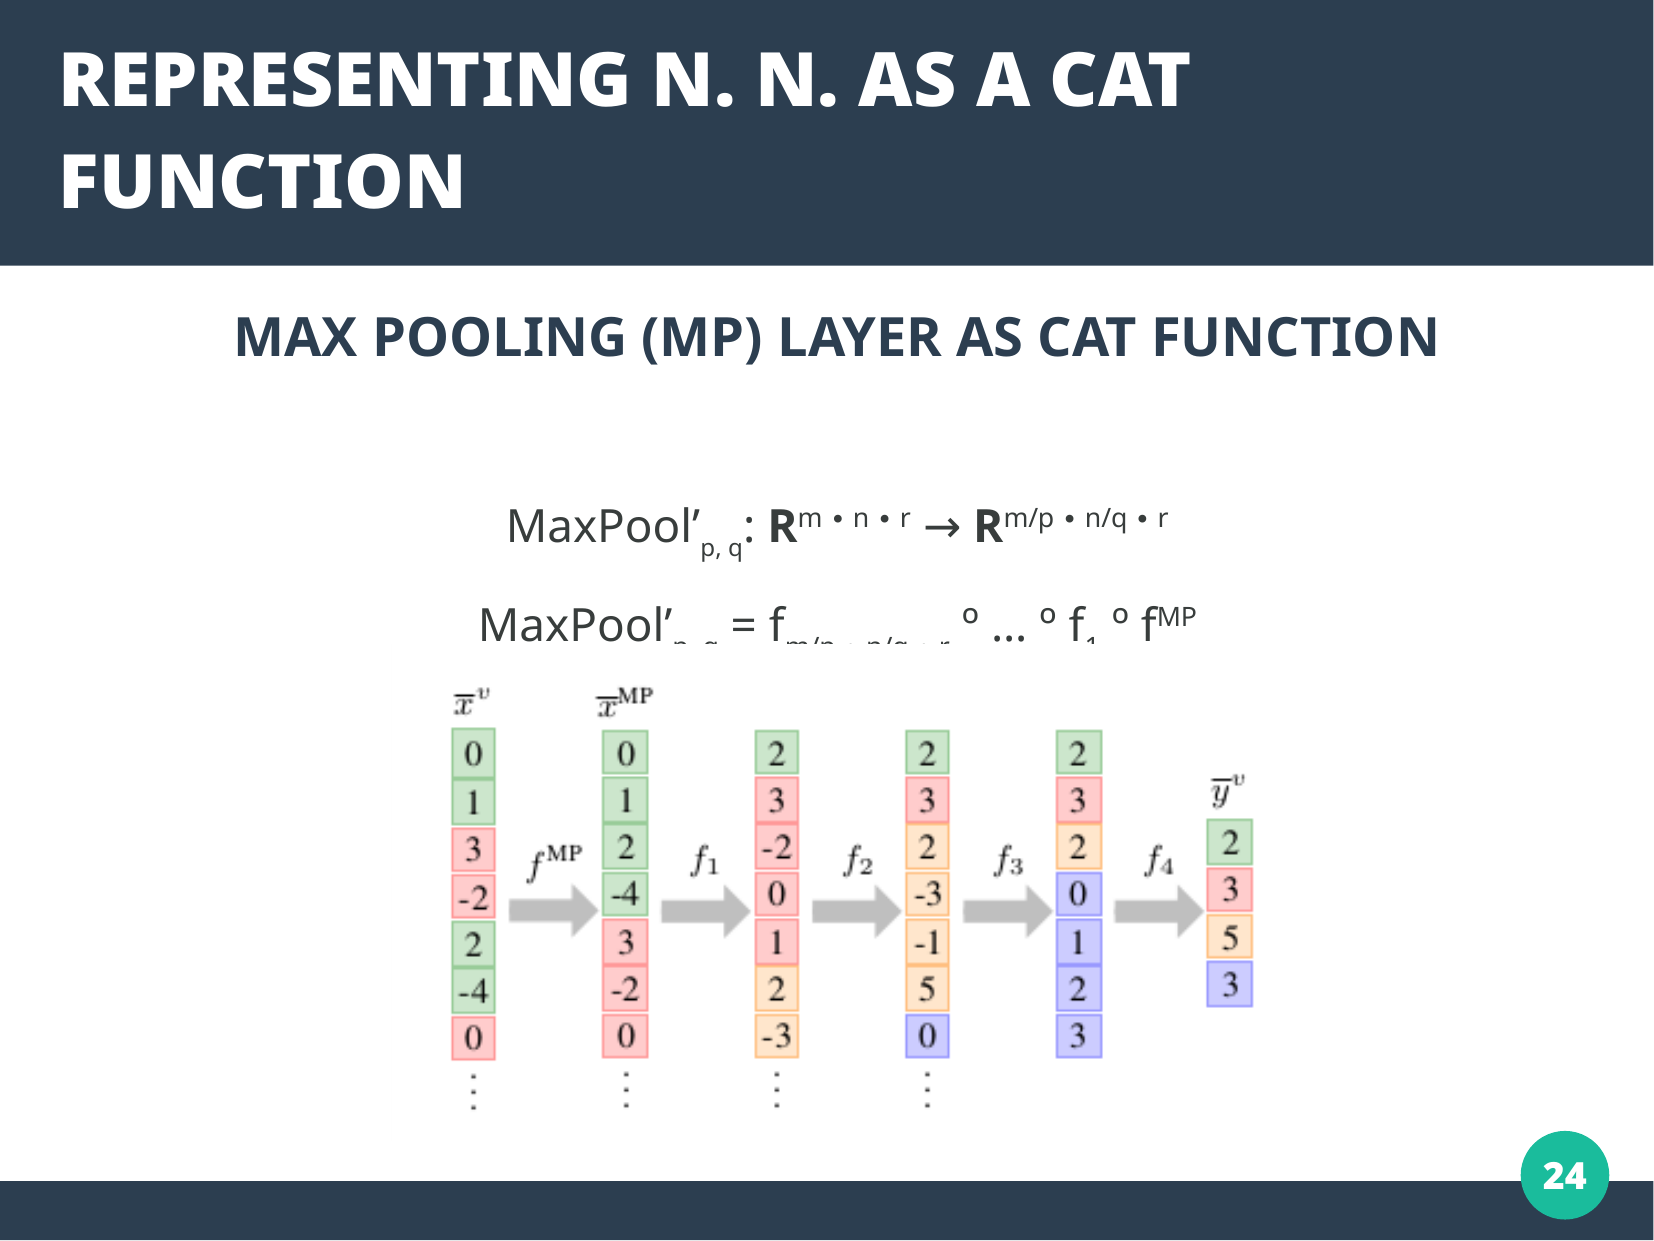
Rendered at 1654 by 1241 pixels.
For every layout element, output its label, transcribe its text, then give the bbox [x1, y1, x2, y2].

title REPRESENTING N. N. AS A CAT FUNCTION [59, 49, 1595, 207]
picture [390, 644, 1351, 1141]
list MAX POOLING (MP) LAYER AS CAT FUNCTION MaxPool’p, q: Rm ∙ n ∙ r → Rm/p ∙ n/q ∙ r MaxPool’p, q = fm/p ∙ n/q ∙ r º … º f1 º fMP [69, 298, 1606, 1126]
